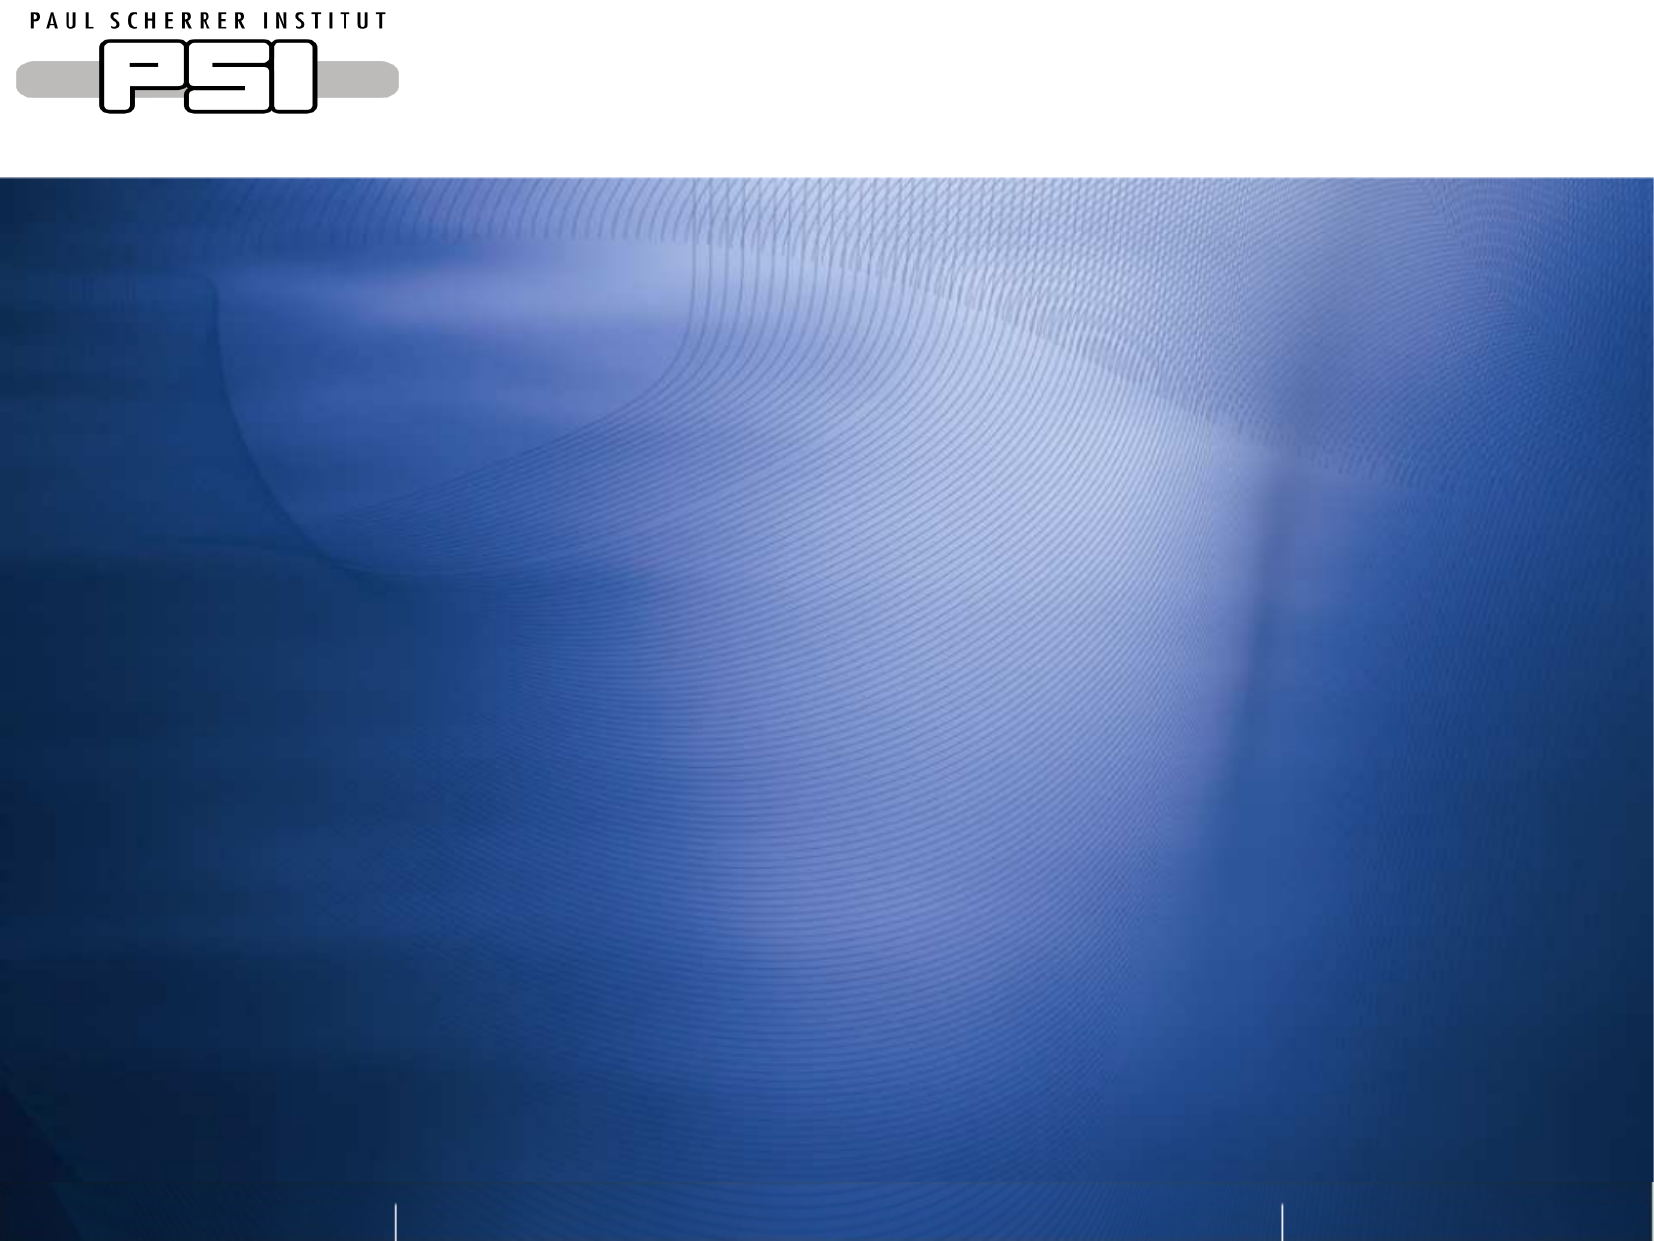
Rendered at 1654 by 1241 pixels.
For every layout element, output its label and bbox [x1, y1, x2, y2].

picture [0, 6, 414, 119]
picture [0, 177, 1654, 1241]
